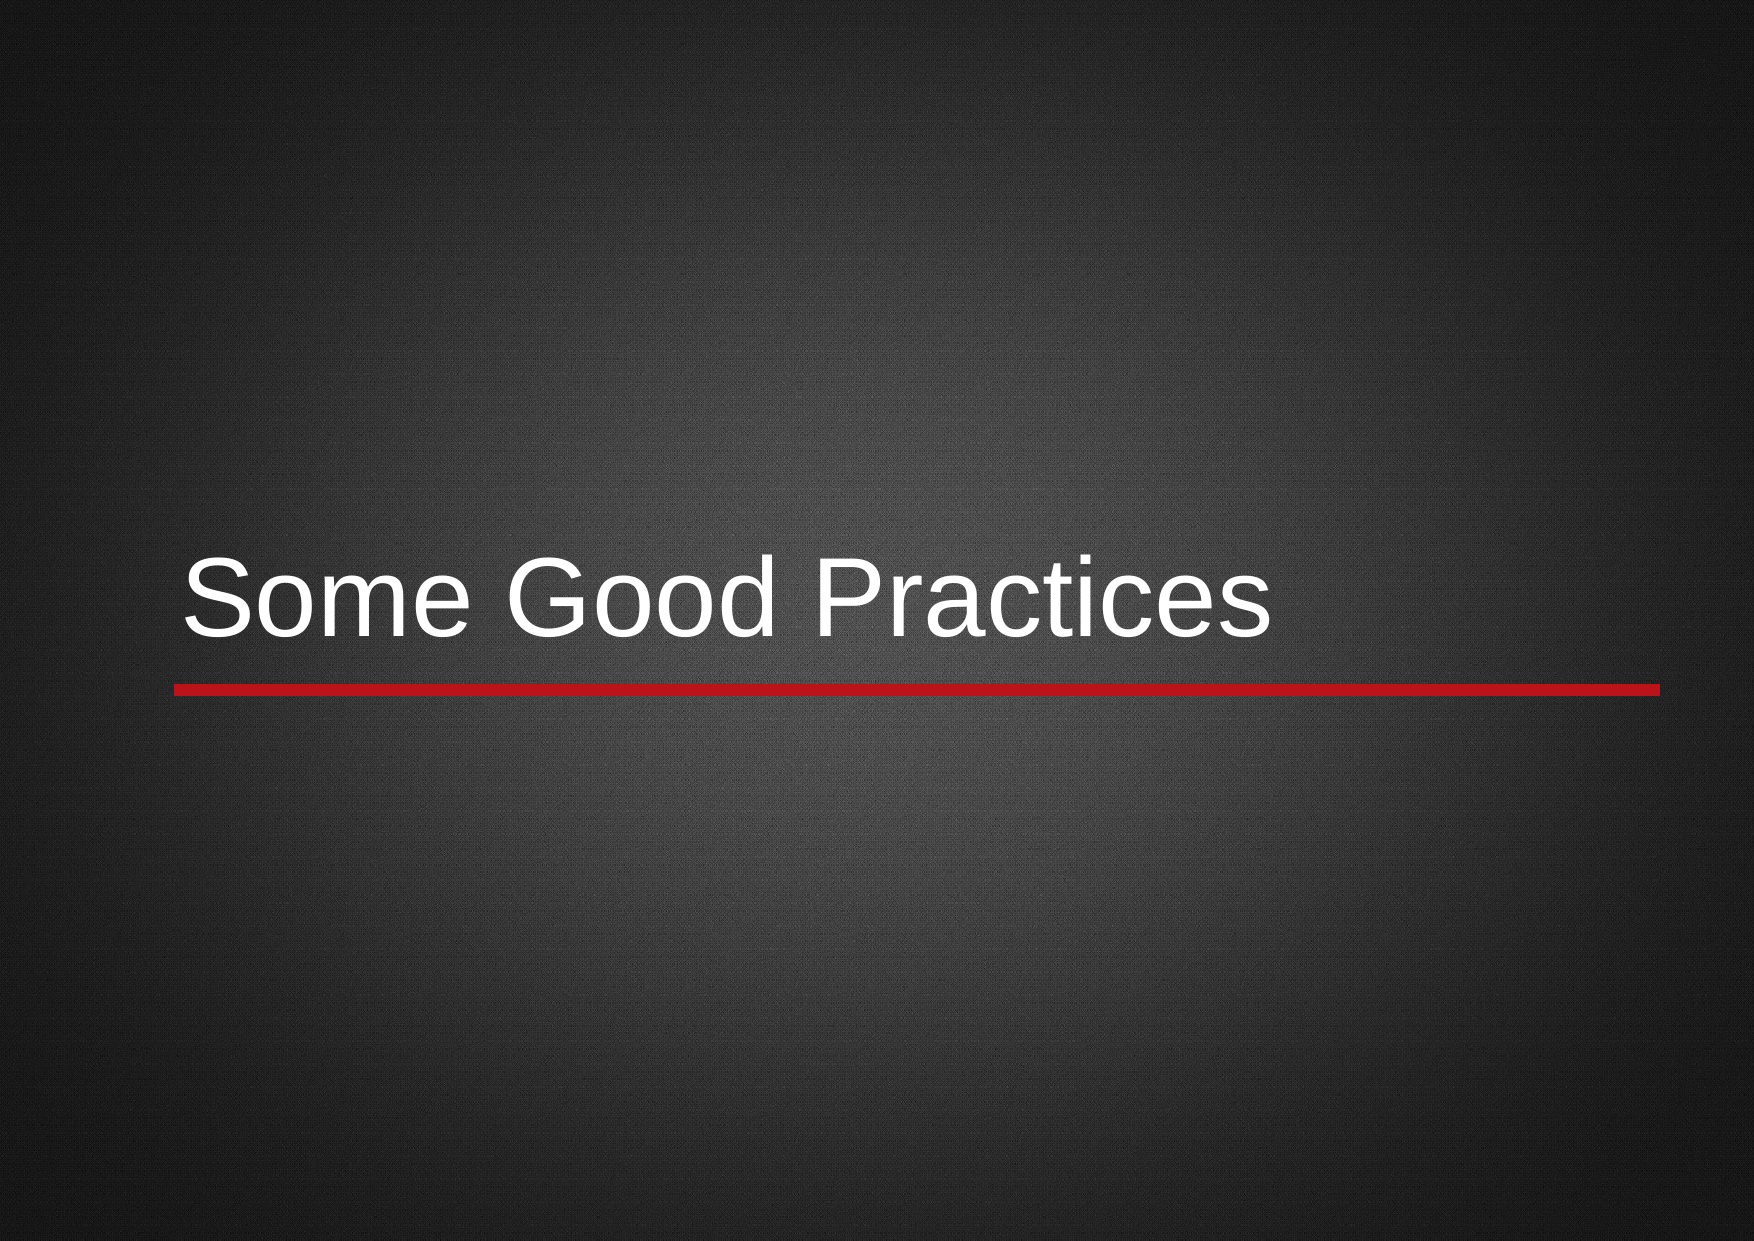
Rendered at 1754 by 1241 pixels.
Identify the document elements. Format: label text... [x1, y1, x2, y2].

title Some Good Practices [180, 49, 1667, 661]
picture [0, 0, 1754, 1241]
